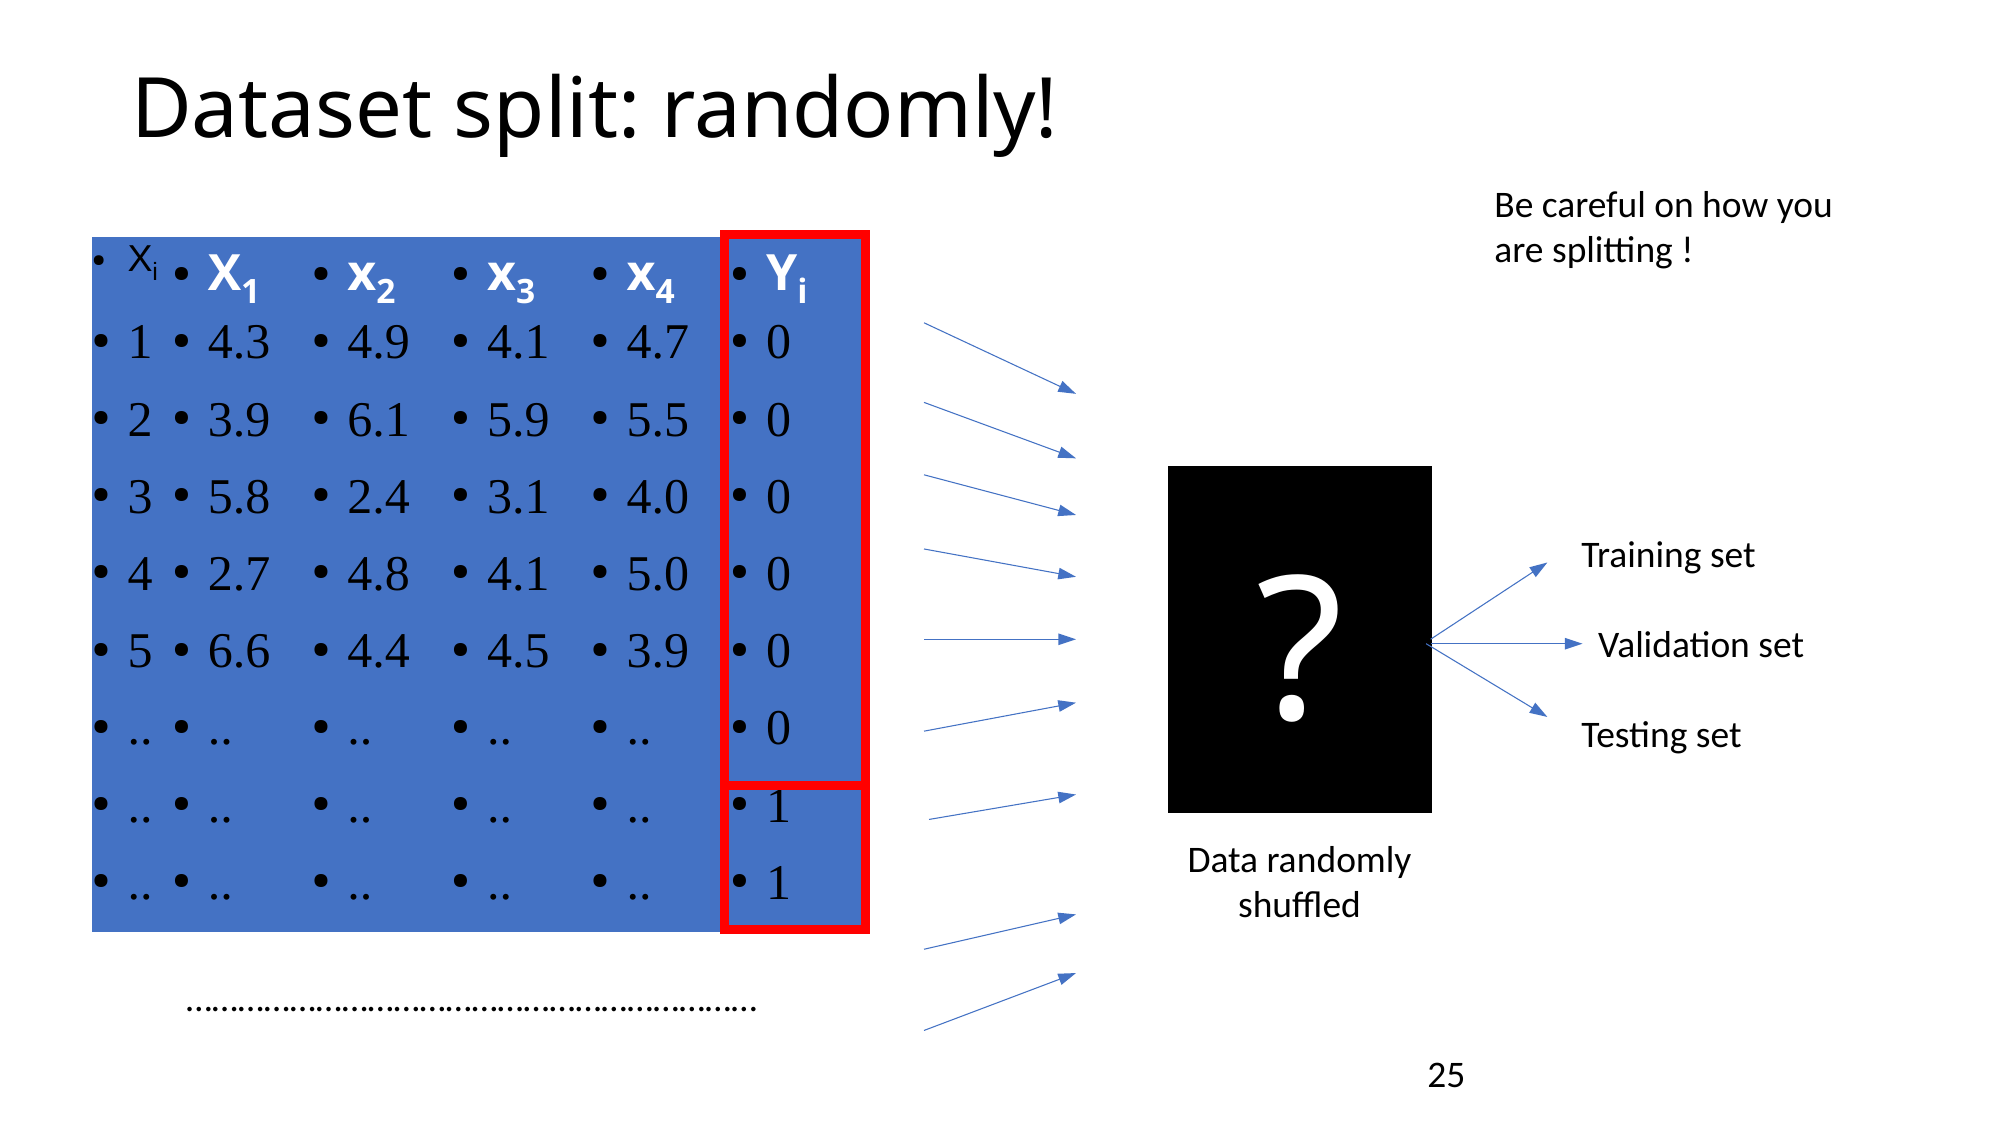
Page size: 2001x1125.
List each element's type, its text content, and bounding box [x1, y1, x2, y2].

table_cell 2.7 [173, 546, 312, 623]
table_header x2 [312, 237, 452, 314]
table_header X1 [173, 237, 312, 314]
table_cell 4.3 [173, 314, 312, 392]
text_box Data randomly shuffled [1150, 827, 1449, 934]
table_cell 0 [731, 623, 861, 700]
table_cell .. [92, 855, 173, 932]
table_cell 4.5 [452, 623, 591, 700]
table_cell .. [591, 700, 720, 777]
table_cell .. [452, 777, 591, 855]
table_cell 4 [92, 546, 173, 623]
table_header x3 [452, 237, 591, 314]
table_cell 2 [92, 392, 173, 469]
table_cell 1 [731, 790, 861, 855]
table_cell .. [452, 700, 591, 777]
text_box Dataset split: randomly! [116, 46, 1135, 164]
table_cell .. [452, 855, 591, 932]
table_cell 0 [731, 314, 861, 392]
table_cell .. [312, 855, 452, 932]
table_cell 3.1 [452, 469, 591, 546]
table_cell 3.9 [173, 392, 312, 469]
table_cell 1 [92, 314, 173, 392]
table_cell 3 [92, 469, 173, 546]
table_cell 0 [731, 700, 861, 777]
table_cell .. [92, 700, 173, 777]
table_cell 6.1 [312, 392, 452, 469]
table_cell 4.8 [312, 546, 452, 623]
table_cell .. [173, 777, 312, 855]
table_header x4 [591, 237, 720, 314]
text_box [1412, 1042, 1863, 1103]
text_box ? [1169, 467, 1431, 812]
table_cell 4.1 [452, 546, 591, 623]
table_cell 5 [92, 623, 173, 700]
table_cell 4.1 [452, 314, 591, 392]
table_cell .. [312, 700, 452, 777]
table_cell 2.4 [312, 469, 452, 546]
table_cell 1 [731, 855, 861, 925]
table_cell .. [591, 855, 720, 932]
text_box Be careful on how you are splitting ! [1479, 172, 1902, 279]
table_cell 0 [731, 392, 861, 469]
table_cell .. [173, 700, 312, 777]
table_cell .. [312, 777, 452, 855]
table_header Xi [92, 237, 173, 314]
table_cell 4.7 [591, 314, 720, 392]
text_box Training set Validation set Testing set [1566, 522, 1868, 765]
table_cell .. [173, 855, 312, 932]
table_cell 4.4 [312, 623, 452, 700]
table_cell 4.9 [312, 314, 452, 392]
table_cell 4.0 [591, 469, 720, 546]
table_cell 0 [731, 546, 861, 623]
table_cell 5.5 [591, 392, 720, 469]
table_cell 3.9 [591, 623, 720, 700]
table_cell 5.9 [452, 392, 591, 469]
text_box ………………………………………………………… [171, 966, 781, 1028]
table_header Yi [731, 239, 861, 314]
table_cell 0 [731, 469, 861, 546]
table_cell 1 [731, 777, 861, 781]
table_cell 6.6 [173, 623, 312, 700]
table_cell 5.0 [591, 546, 720, 623]
table_cell 5.8 [173, 469, 312, 546]
table_cell .. [92, 777, 173, 855]
table_cell .. [591, 777, 720, 855]
